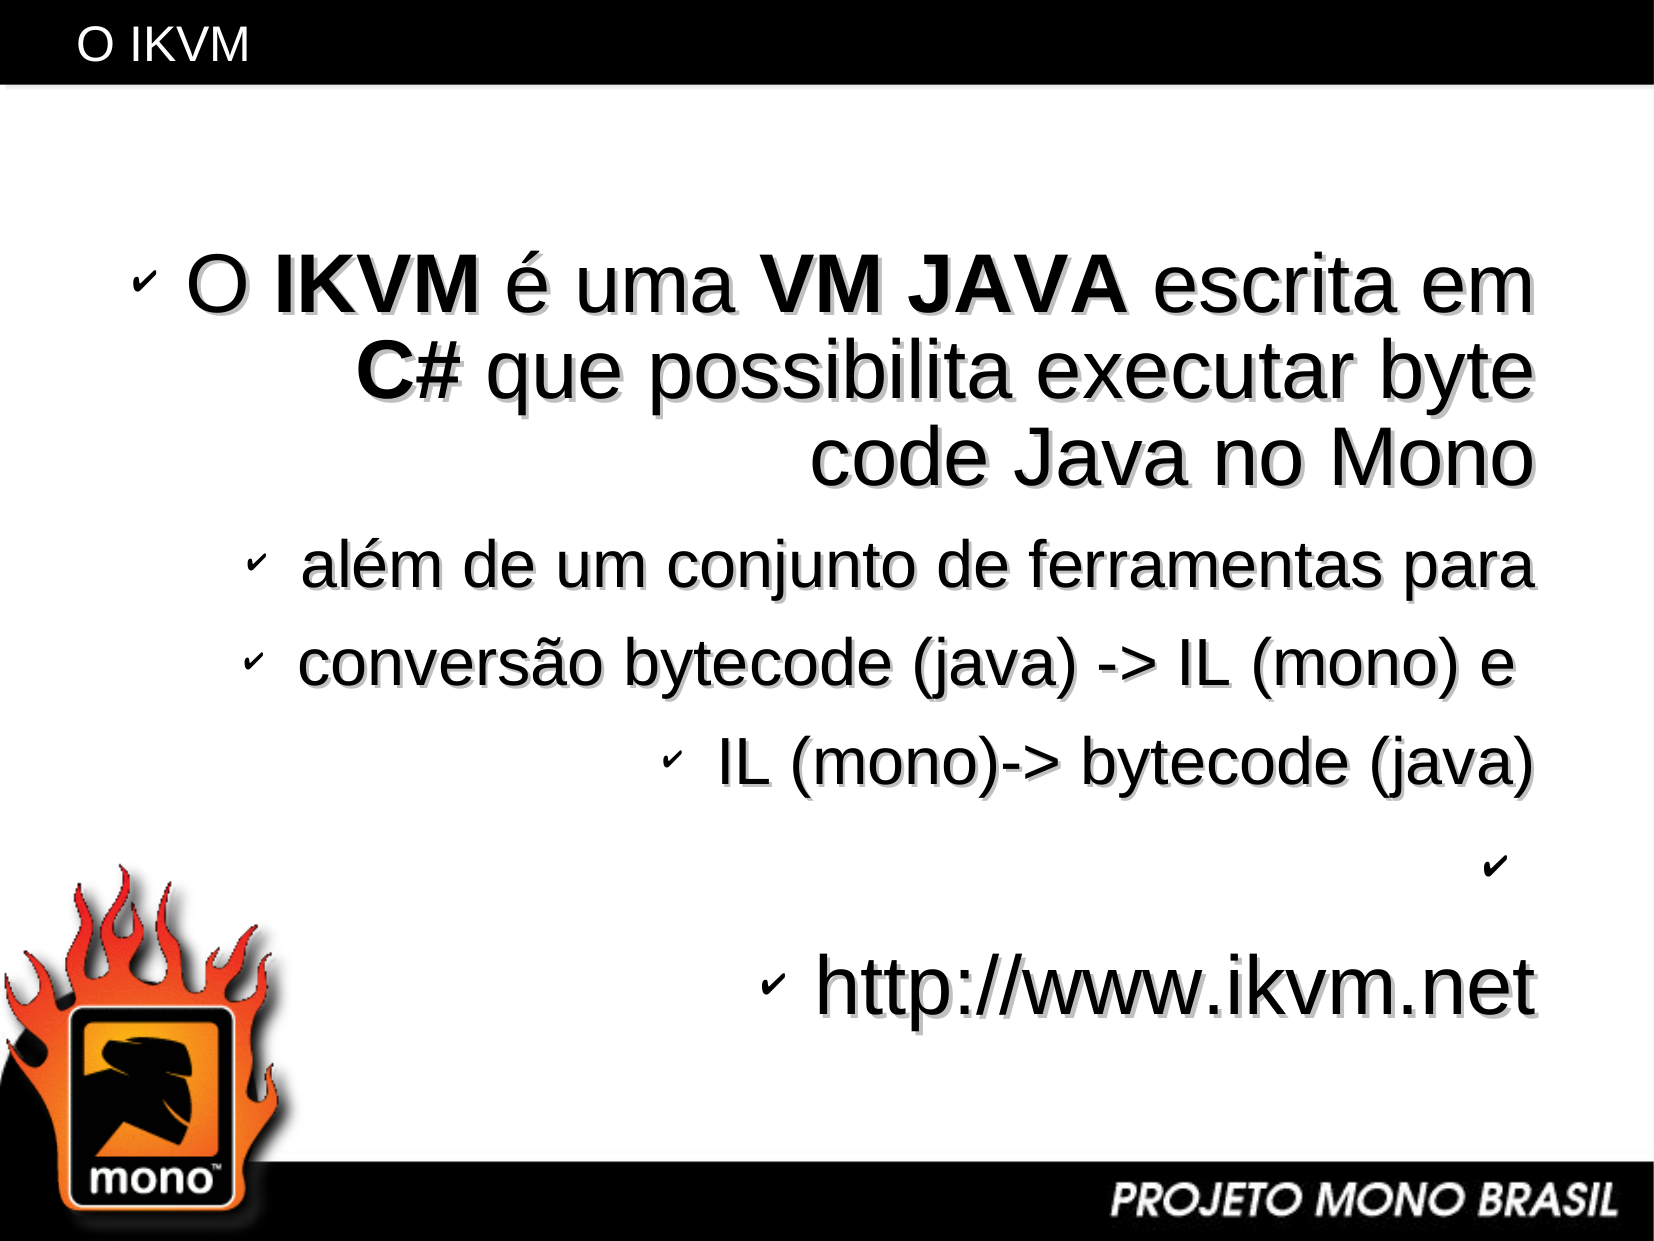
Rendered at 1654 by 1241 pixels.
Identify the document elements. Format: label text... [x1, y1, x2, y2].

title O IKVM [76, 4, 1489, 88]
picture [0, 85, 1654, 1241]
list O IKVM é uma VM JAVA escrita em C# que possibilita executar byte code Java no Mono além de um conjunto de ferramentas para conversão bytecode (java) -> IL (mono) e IL (mono)-> bytecode (java) http://www.ikvm.net [59, 243, 1537, 1020]
